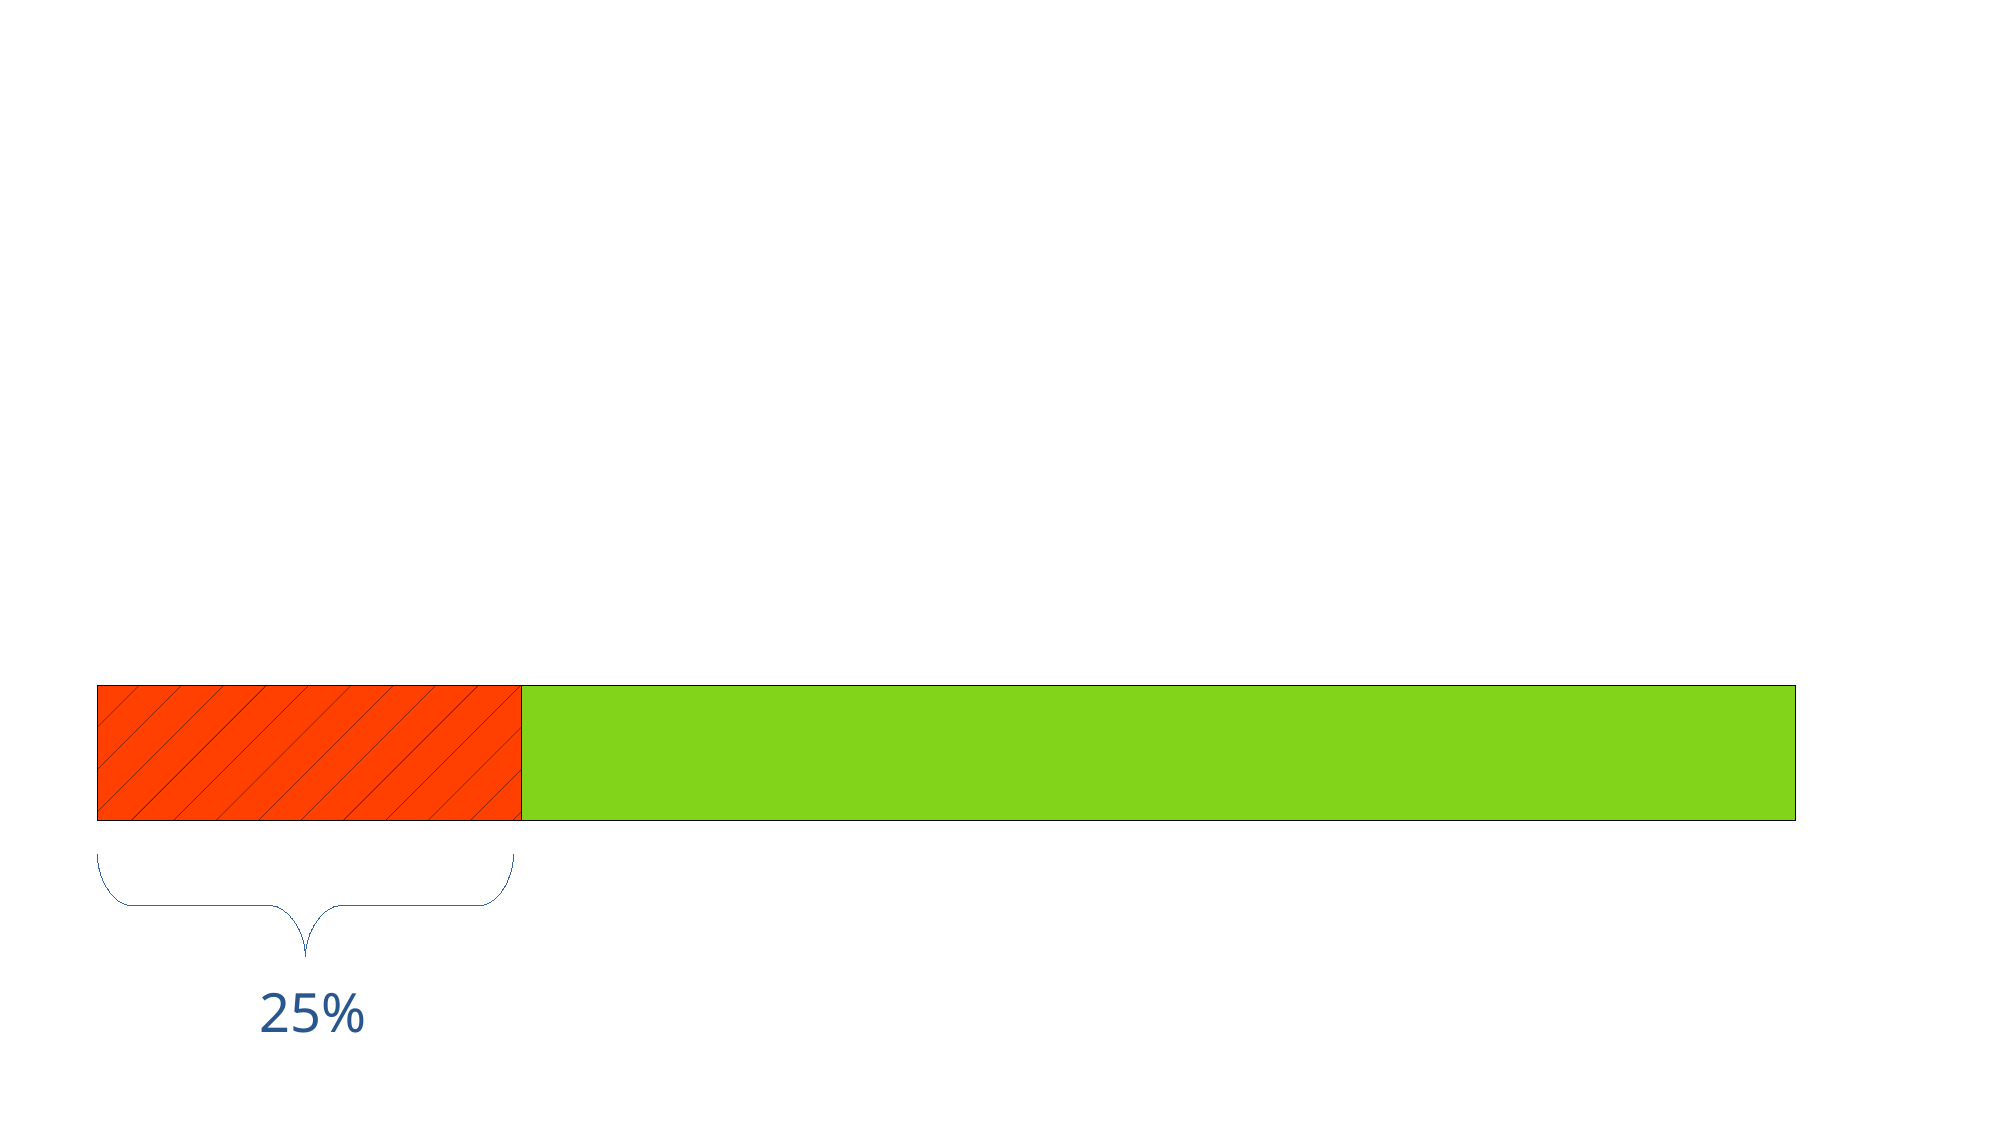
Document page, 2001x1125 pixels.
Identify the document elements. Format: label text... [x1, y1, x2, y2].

text_box [97, 685, 1796, 821]
text_box 25% [237, 971, 390, 1051]
